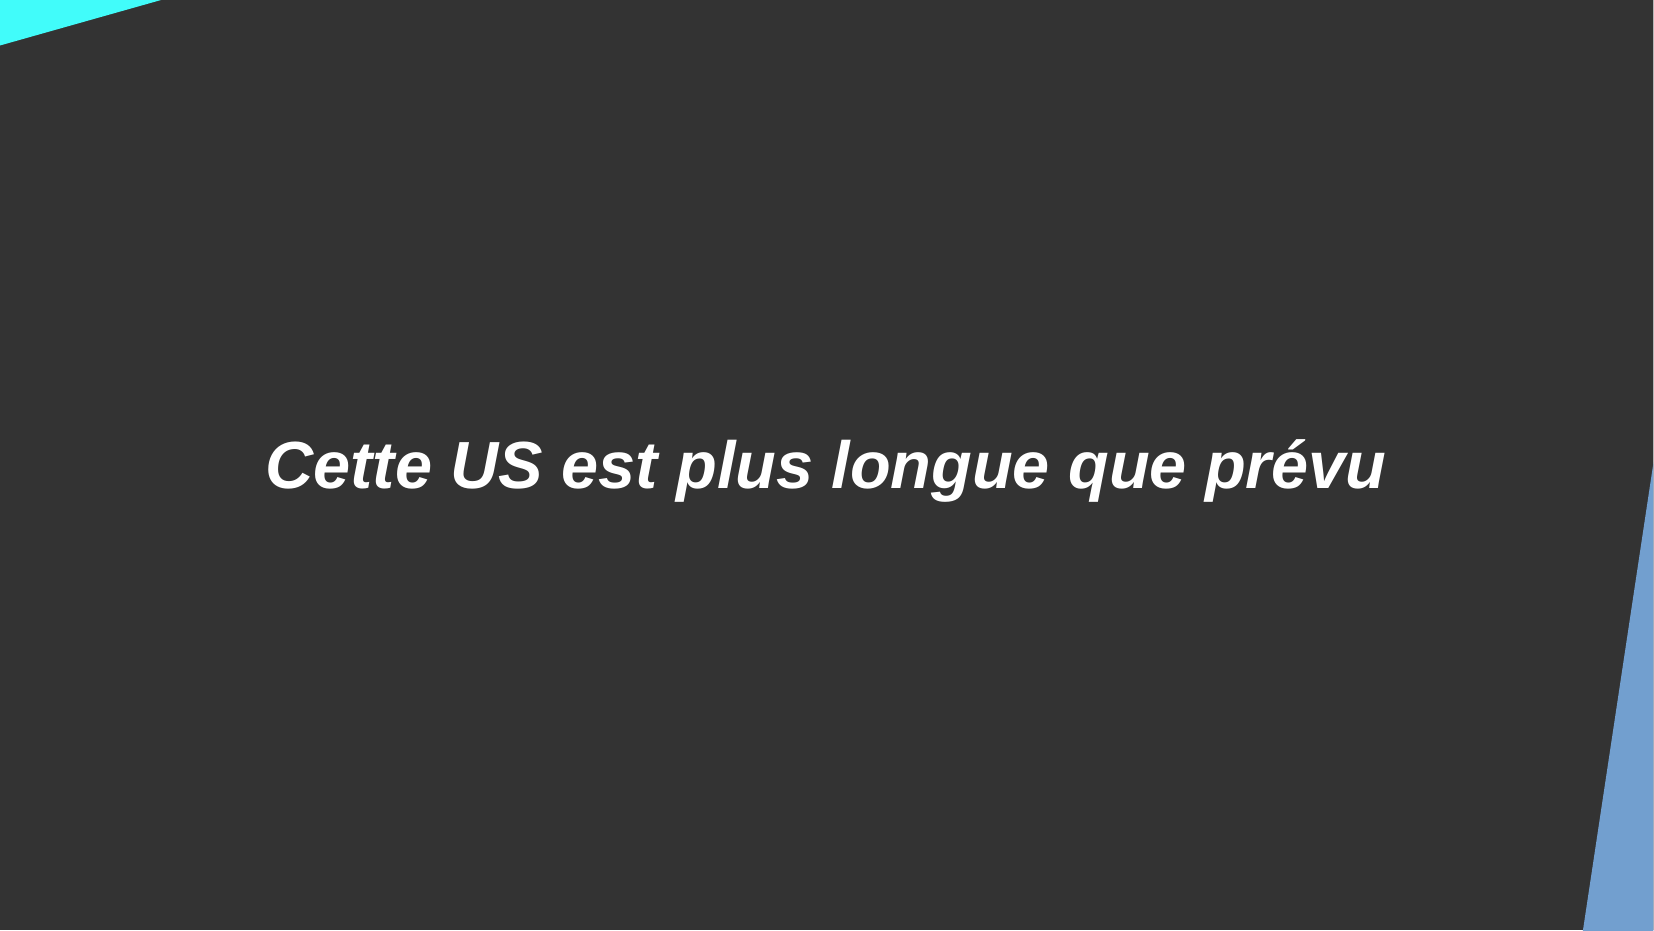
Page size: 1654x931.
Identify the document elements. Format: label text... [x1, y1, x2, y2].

text_box [1582, 459, 1654, 931]
text_box [0, 0, 162, 46]
title Cette US est plus longue que prévu [31, 367, 1622, 563]
